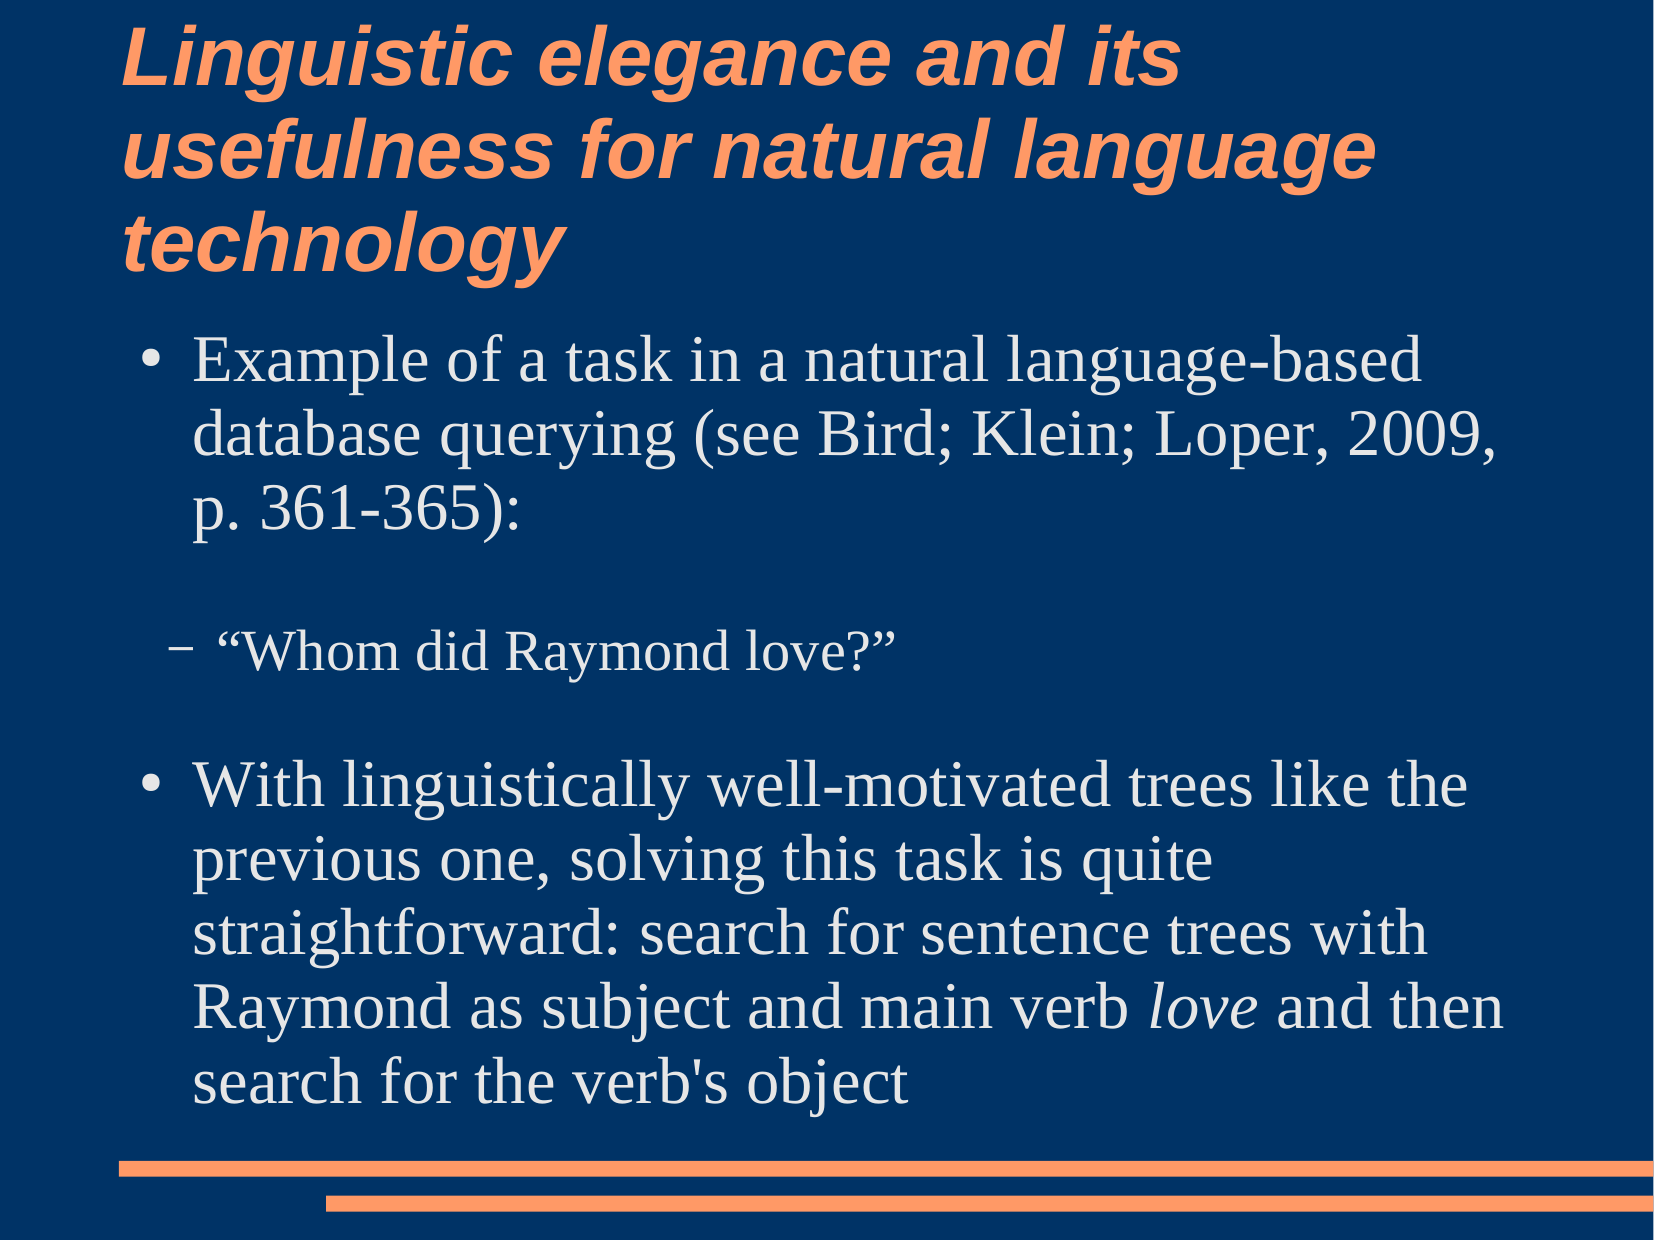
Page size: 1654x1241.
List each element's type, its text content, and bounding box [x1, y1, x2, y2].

list Example of a task in a natural language-based database querying (see Bird; Klein; Loper, 2009, p. 361-365): “Whom did Raymond love?” With linguistically well-motivated trees like the previous one, solving this task is quite straightforward: search for sentence trees with Raymond as subject and main verb love and then search for the verb's object [121, 322, 1561, 1132]
title Linguistic elegance and its usefulness for natural language technology [121, 9, 1534, 290]
